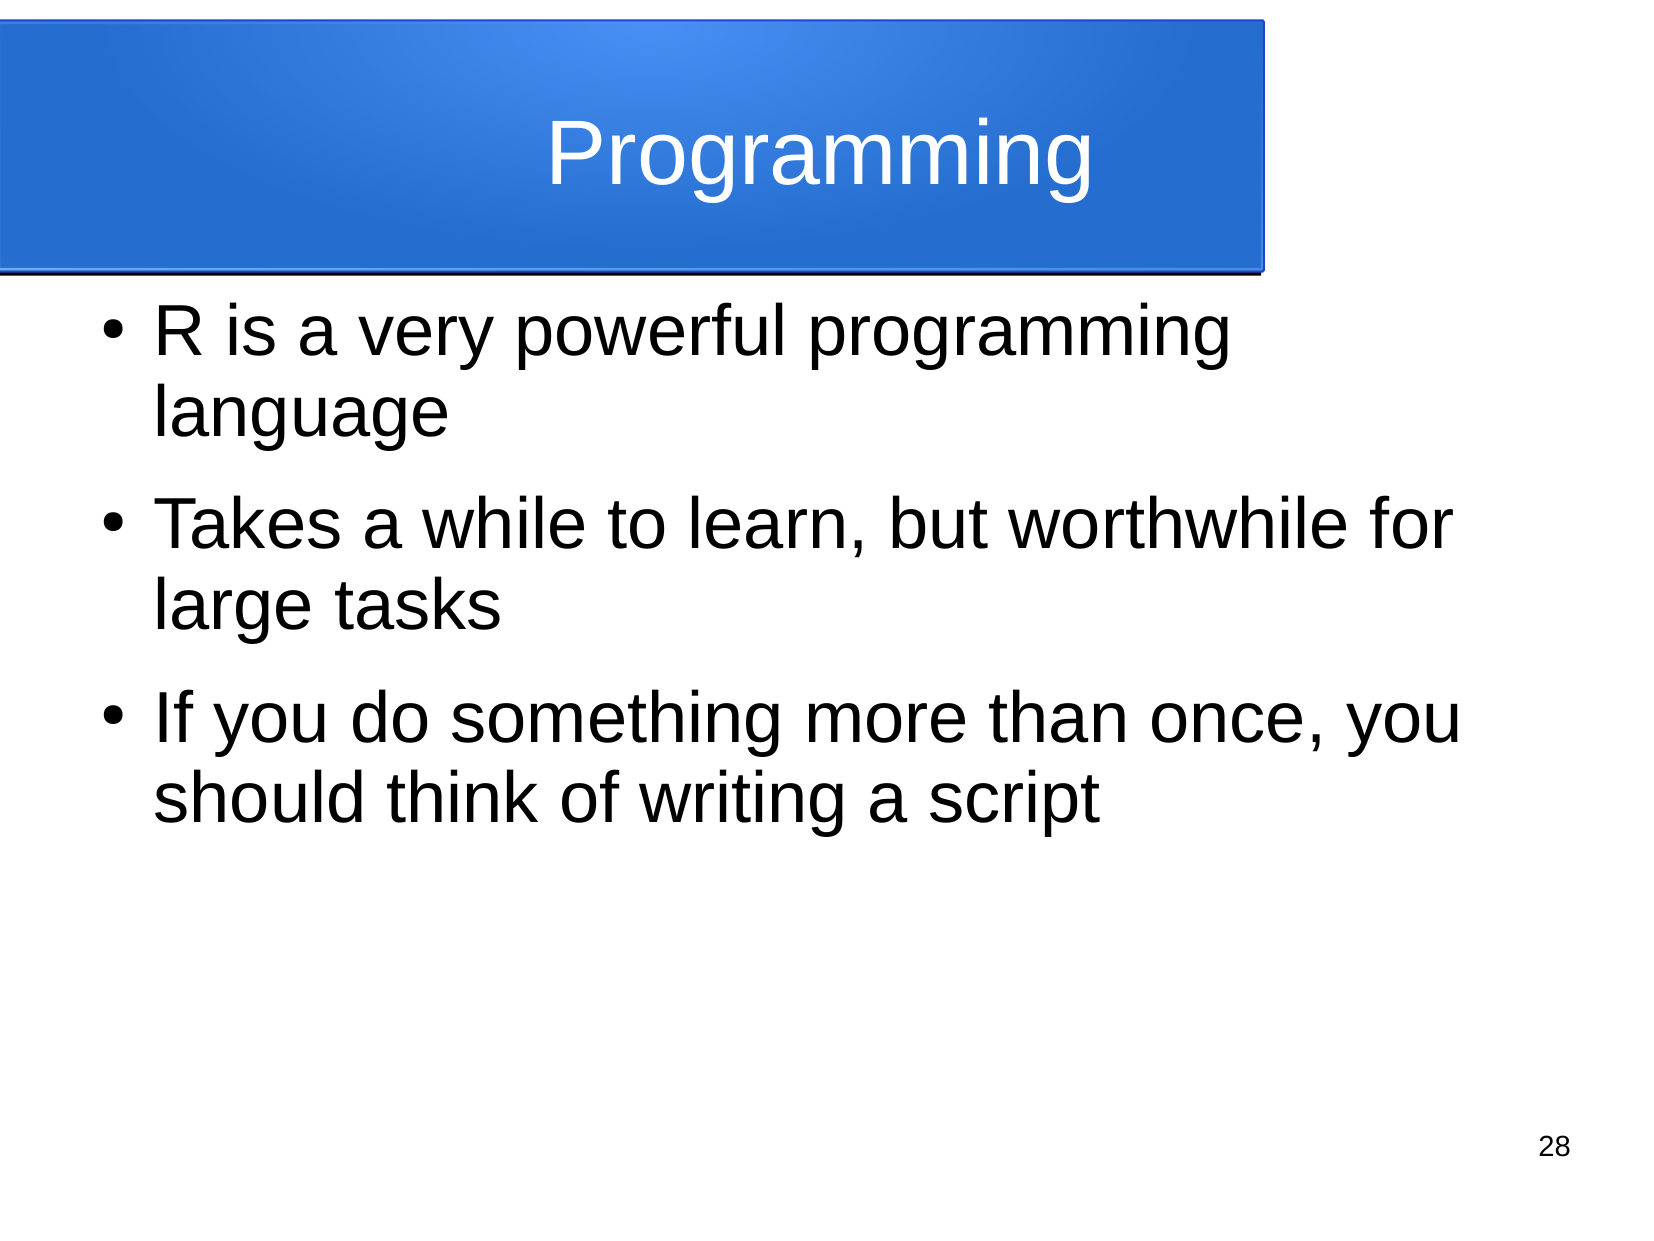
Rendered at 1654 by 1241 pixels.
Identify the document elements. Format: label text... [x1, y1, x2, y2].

title Programming [79, 49, 1563, 257]
list R is a very powerful programming language Takes a while to learn, but worthwhile for large tasks If you do something more than once, you should think of writing a script [82, 290, 1538, 1010]
